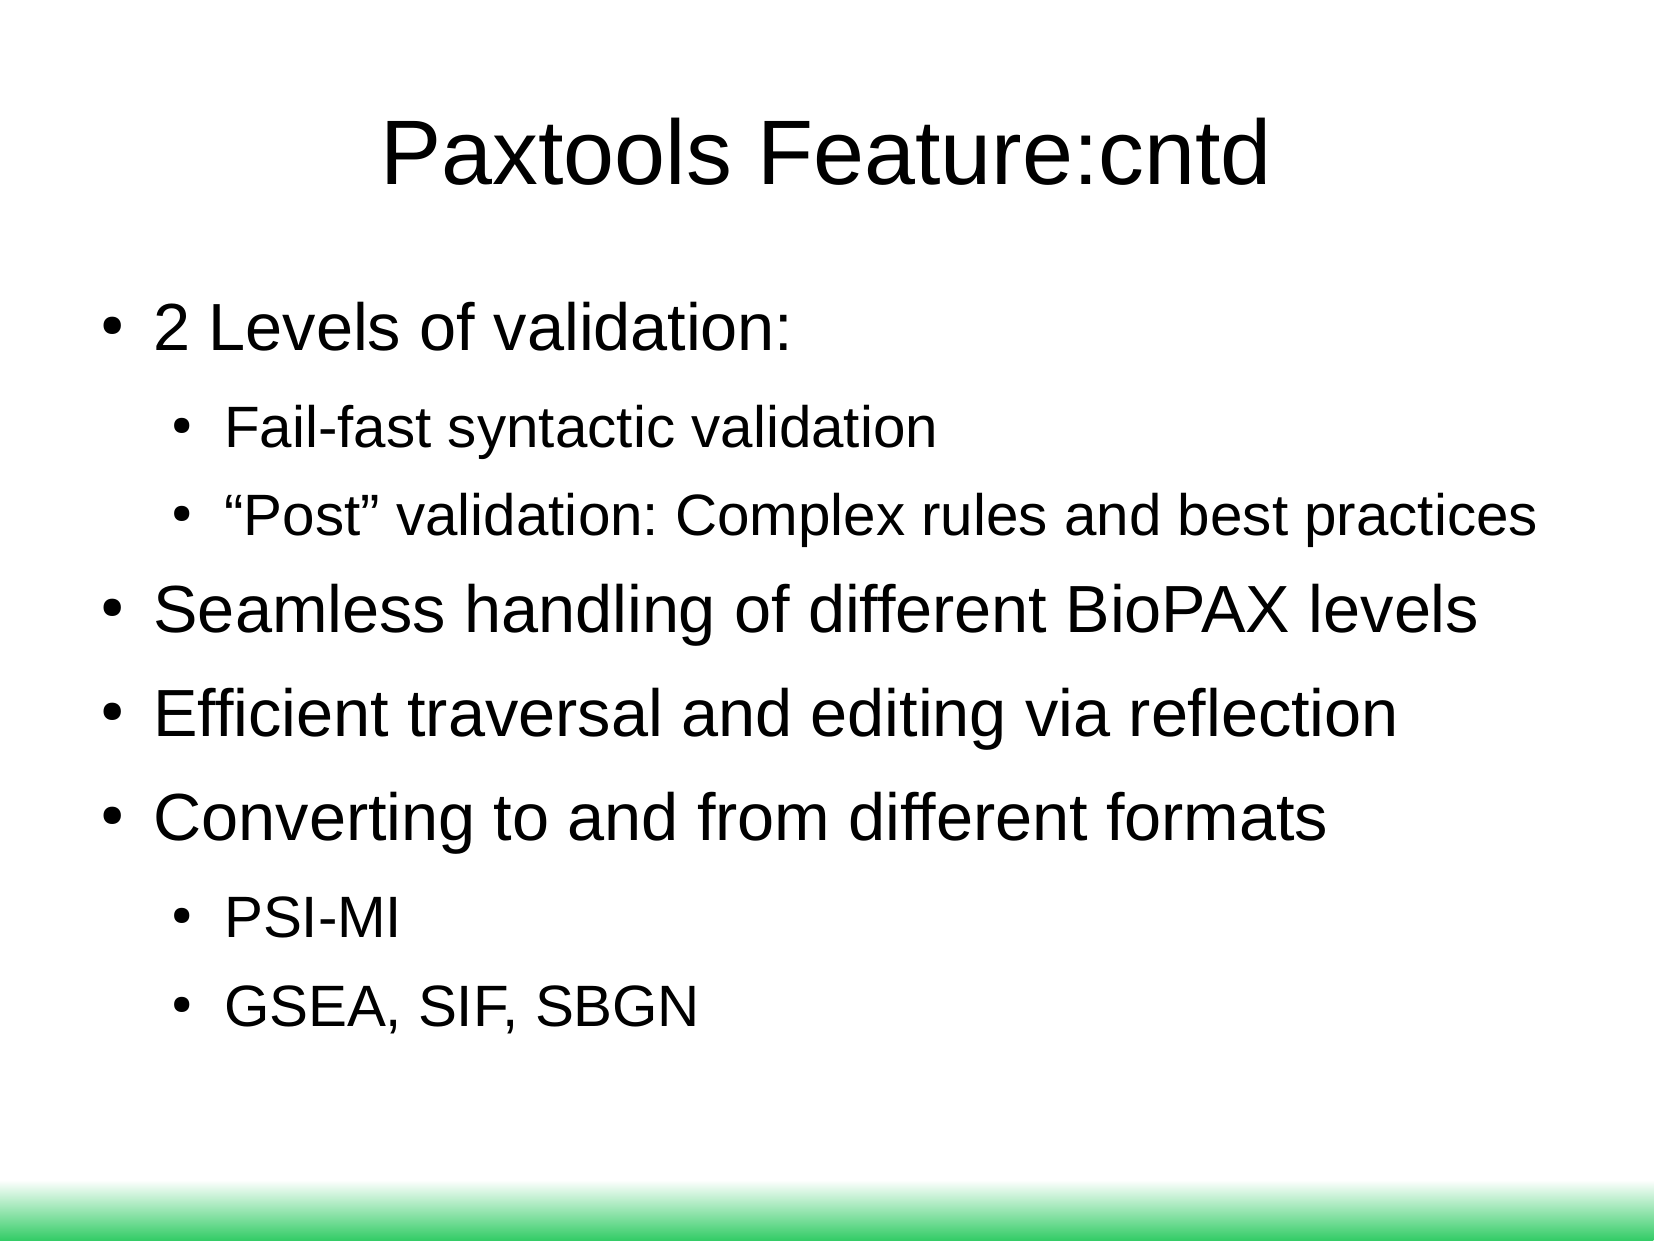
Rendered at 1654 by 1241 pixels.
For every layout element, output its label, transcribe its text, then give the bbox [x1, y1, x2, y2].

list 2 Levels of validation: Fail-fast syntactic validation “Post” validation: Complex rules and best practices Seamless handling of different BioPAX levels Efficient traversal and editing via reflection Converting to and from different formats PSI-MI GSEA, SIF, SBGN [82, 290, 1571, 1109]
title Paxtools Feature:cntd [82, 49, 1571, 257]
